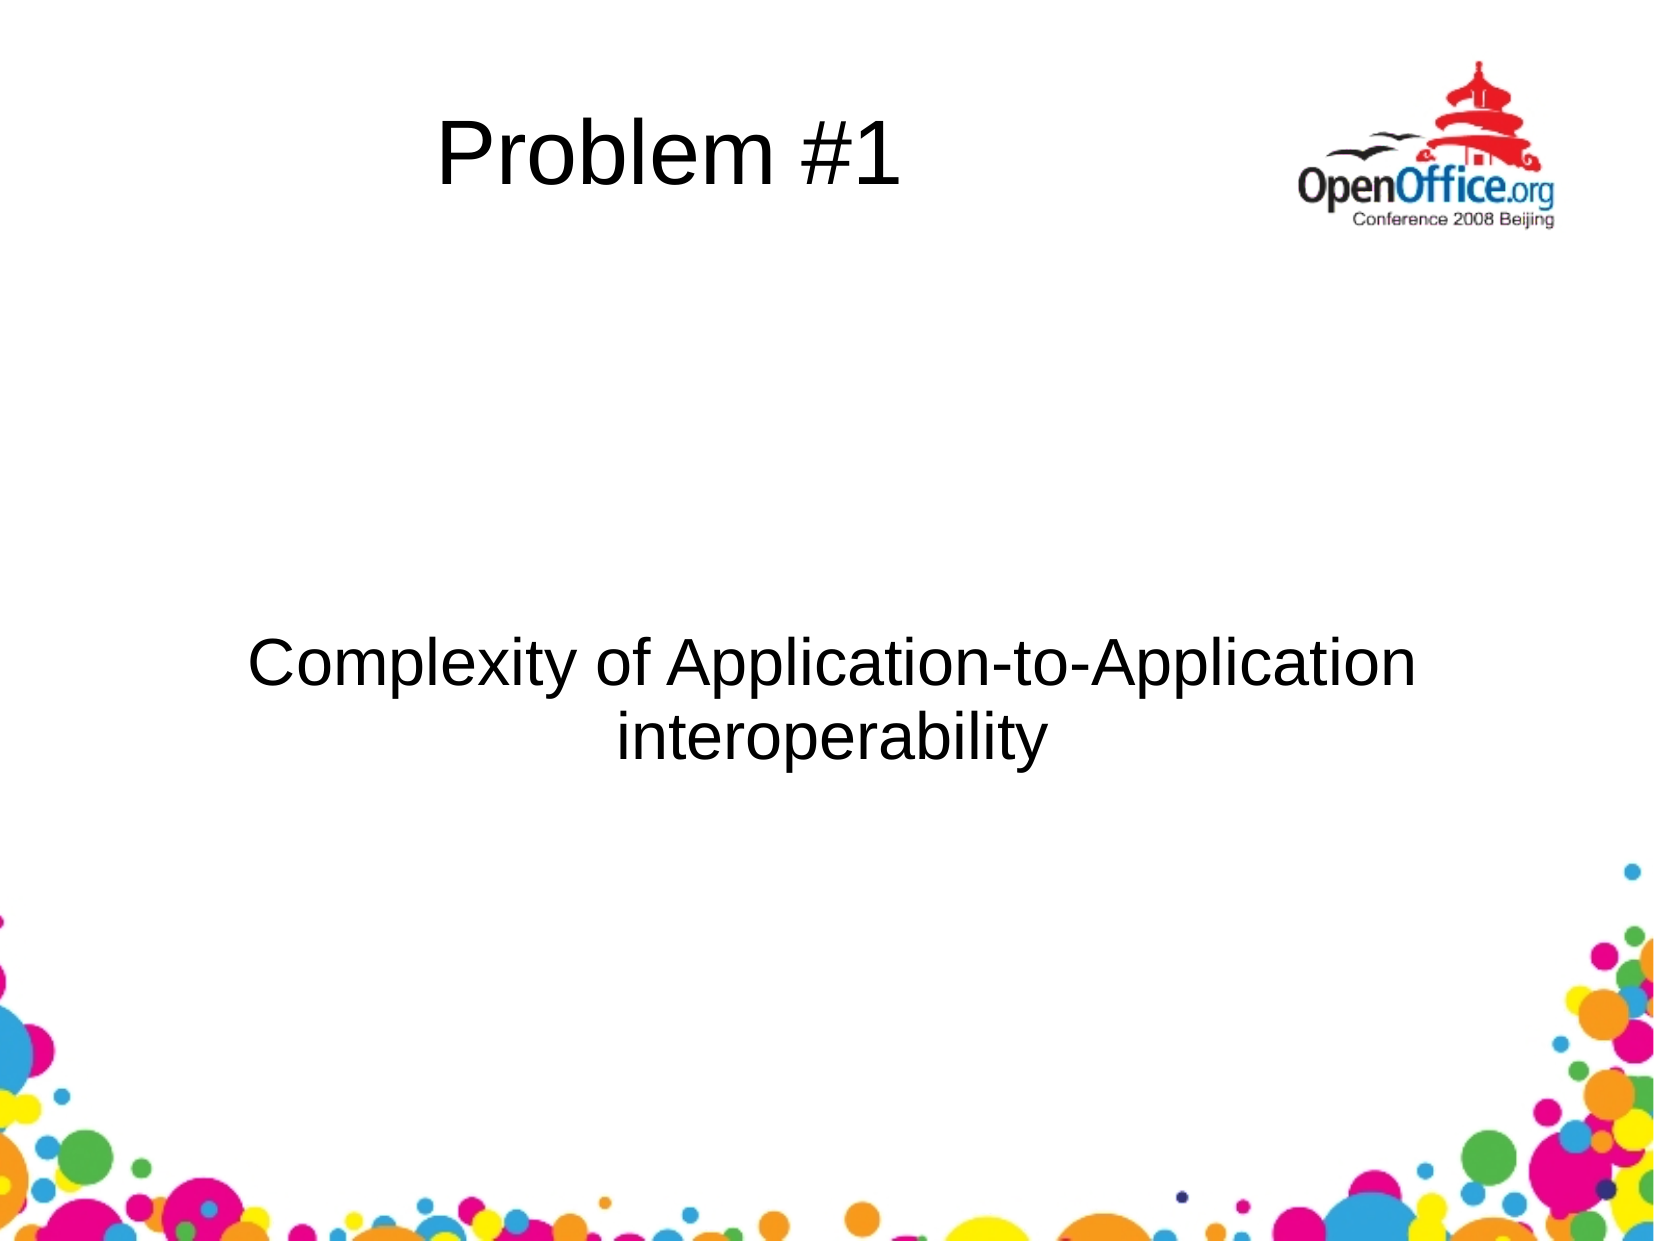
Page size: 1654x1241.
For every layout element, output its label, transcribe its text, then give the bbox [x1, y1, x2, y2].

picture [1285, 51, 1569, 250]
picture [0, 810, 1654, 1241]
subtitle Complexity of Application-to-Application interoperability [88, 297, 1577, 1102]
title Problem #1 [82, 49, 1258, 257]
